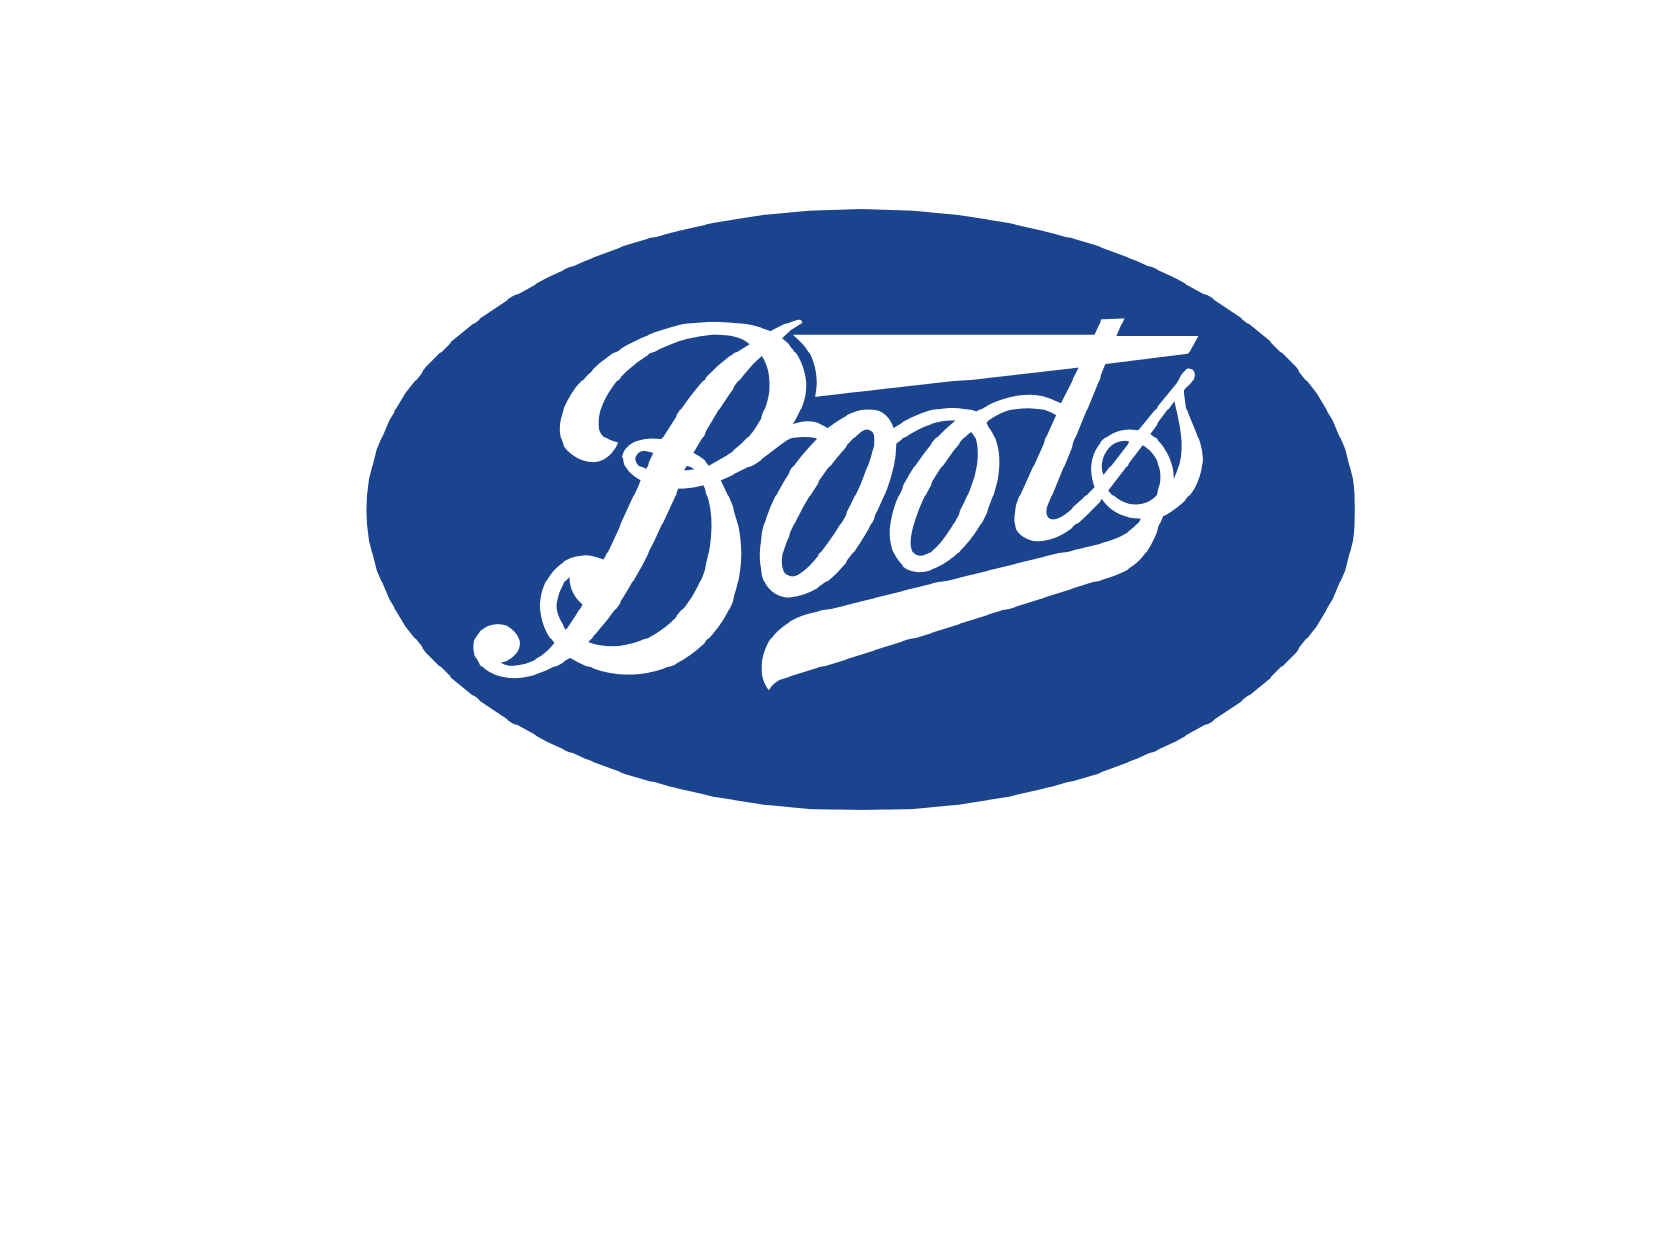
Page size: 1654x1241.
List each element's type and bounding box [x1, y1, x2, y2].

picture [366, 209, 1355, 811]
